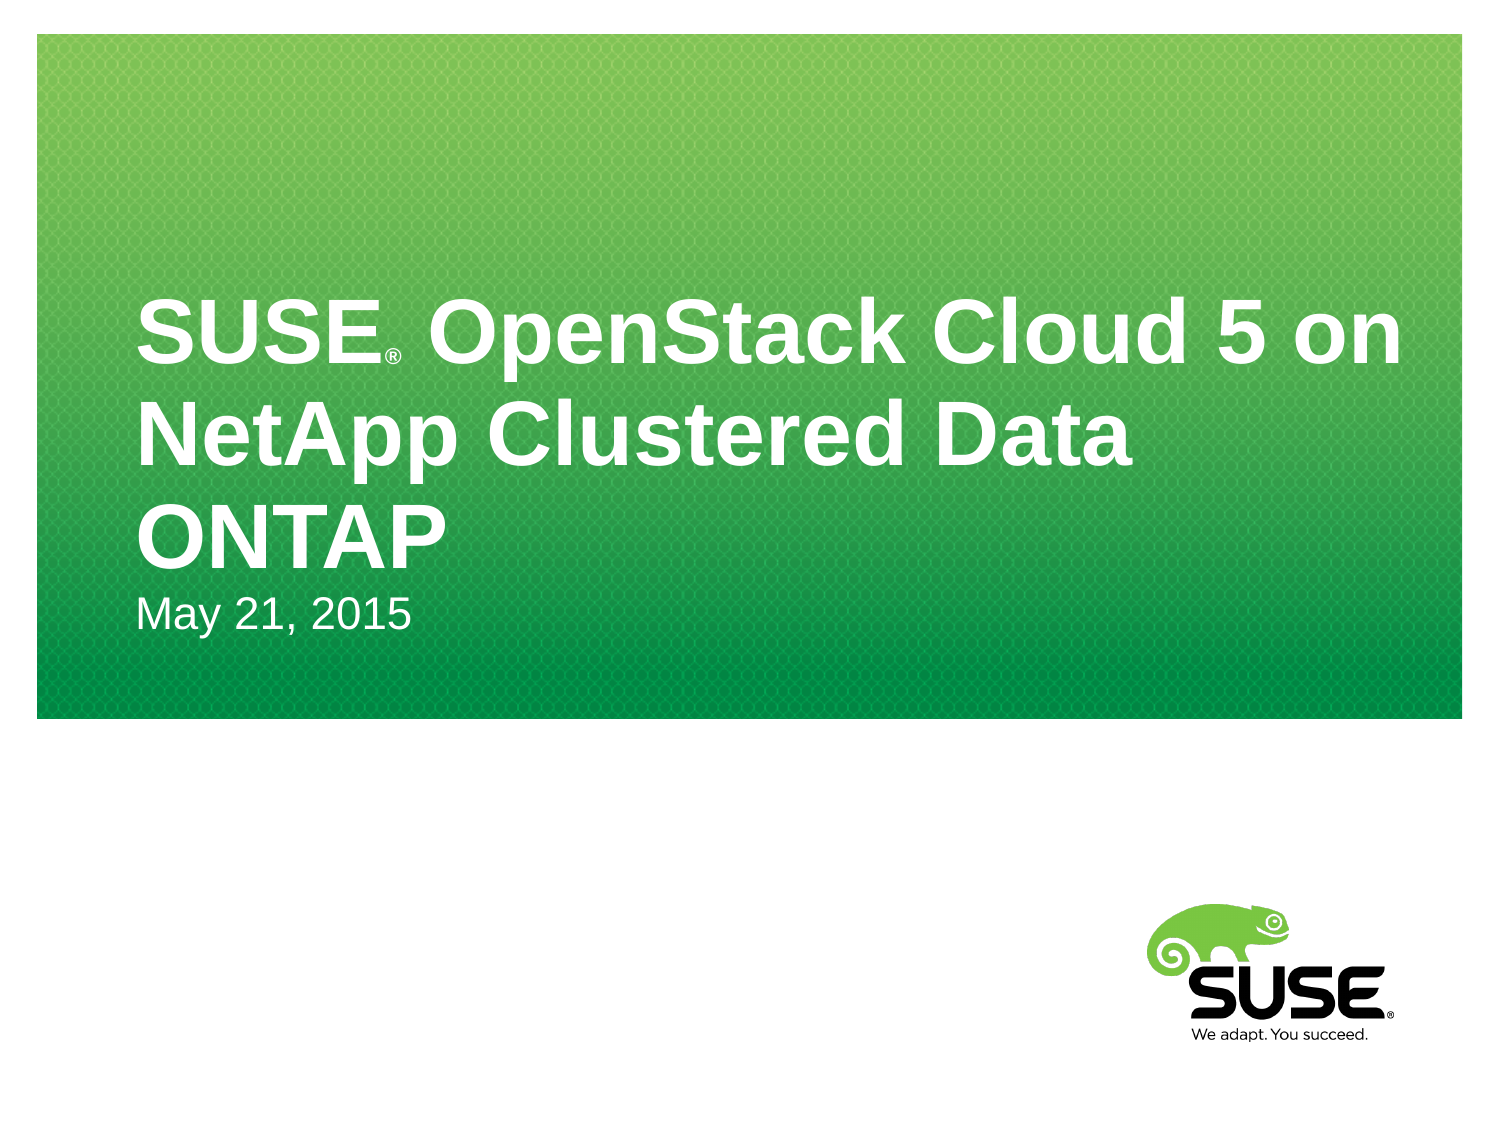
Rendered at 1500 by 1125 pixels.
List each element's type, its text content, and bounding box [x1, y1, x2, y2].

picture [1147, 904, 1394, 1042]
picture [37, 34, 1463, 719]
title SUSE® OpenStack Cloud 5 on NetApp Clustered Data ONTAP May 21, 2015 [135, 280, 1409, 640]
